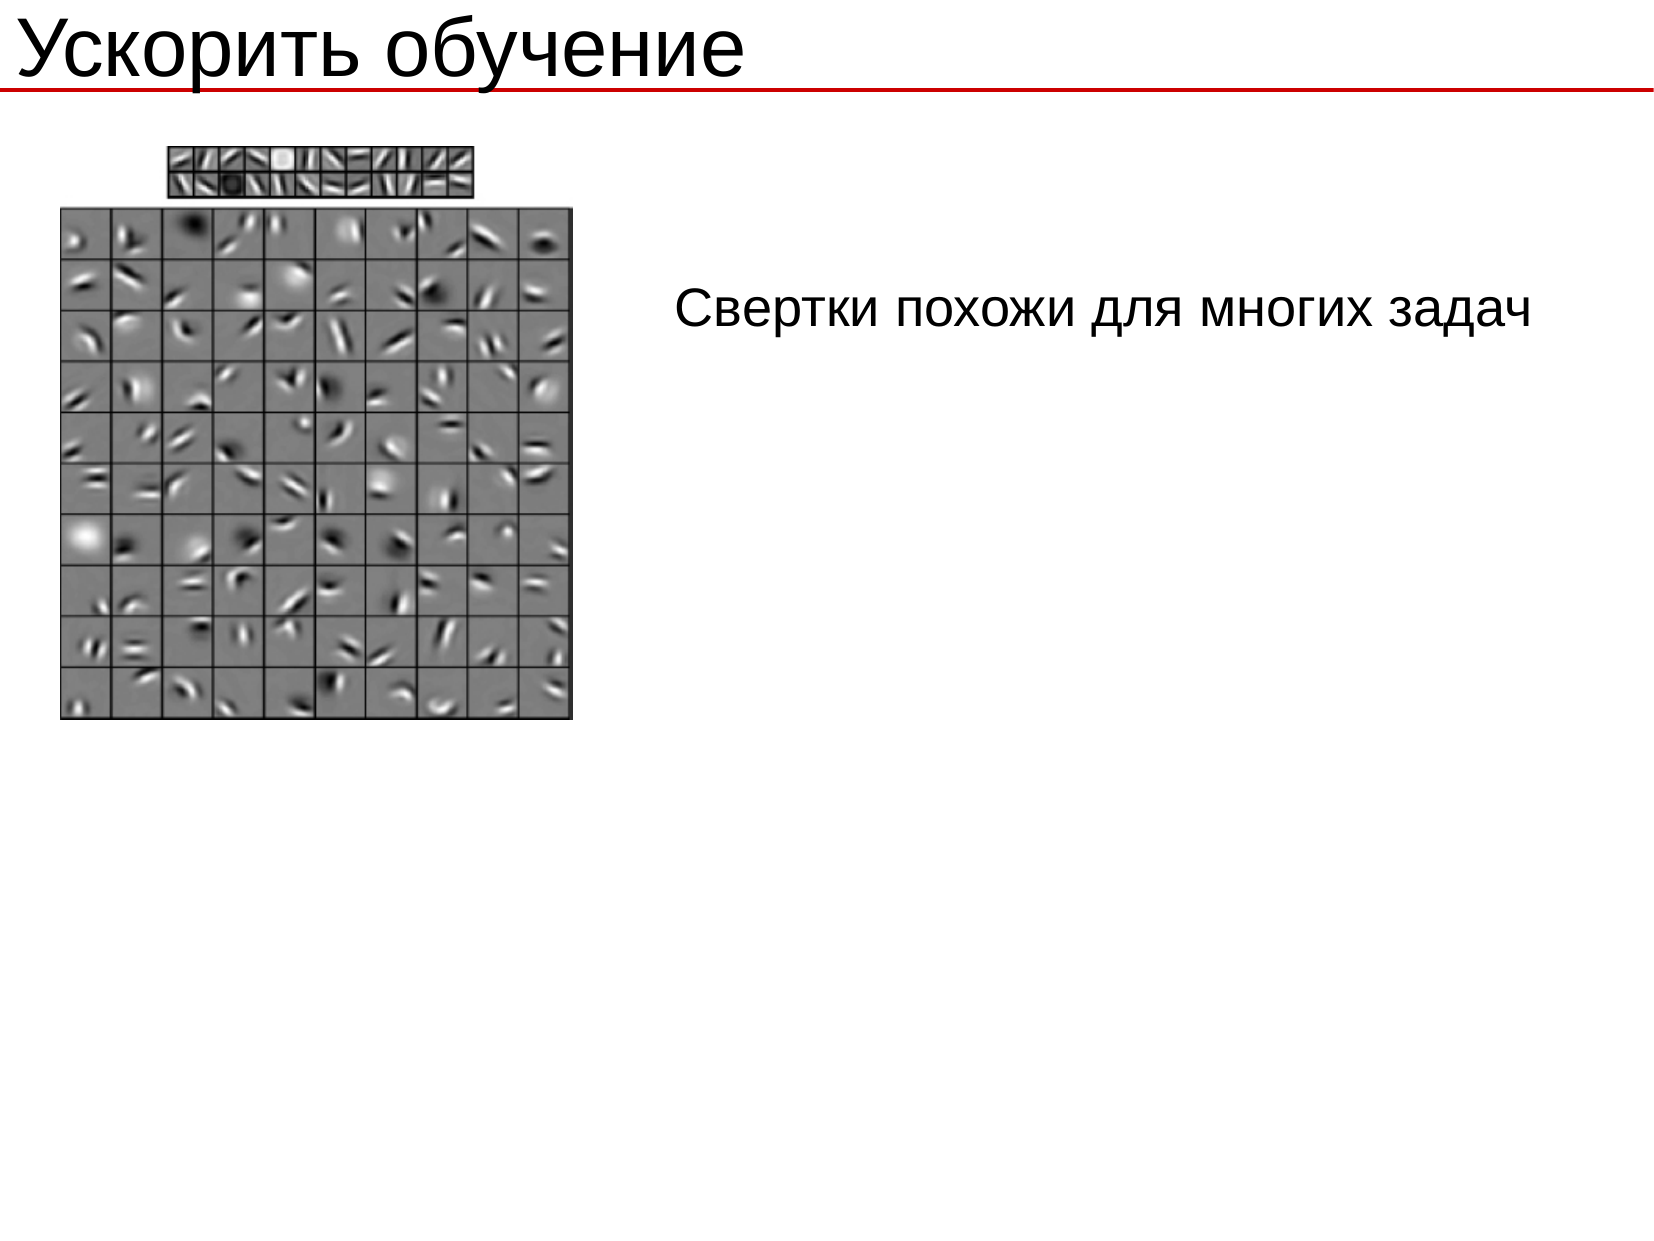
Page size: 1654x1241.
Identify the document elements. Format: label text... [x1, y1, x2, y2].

picture [60, 146, 573, 721]
text_box Свертки похожи для многих задач [660, 270, 1621, 467]
title Ускорить обучение [15, 0, 1253, 94]
